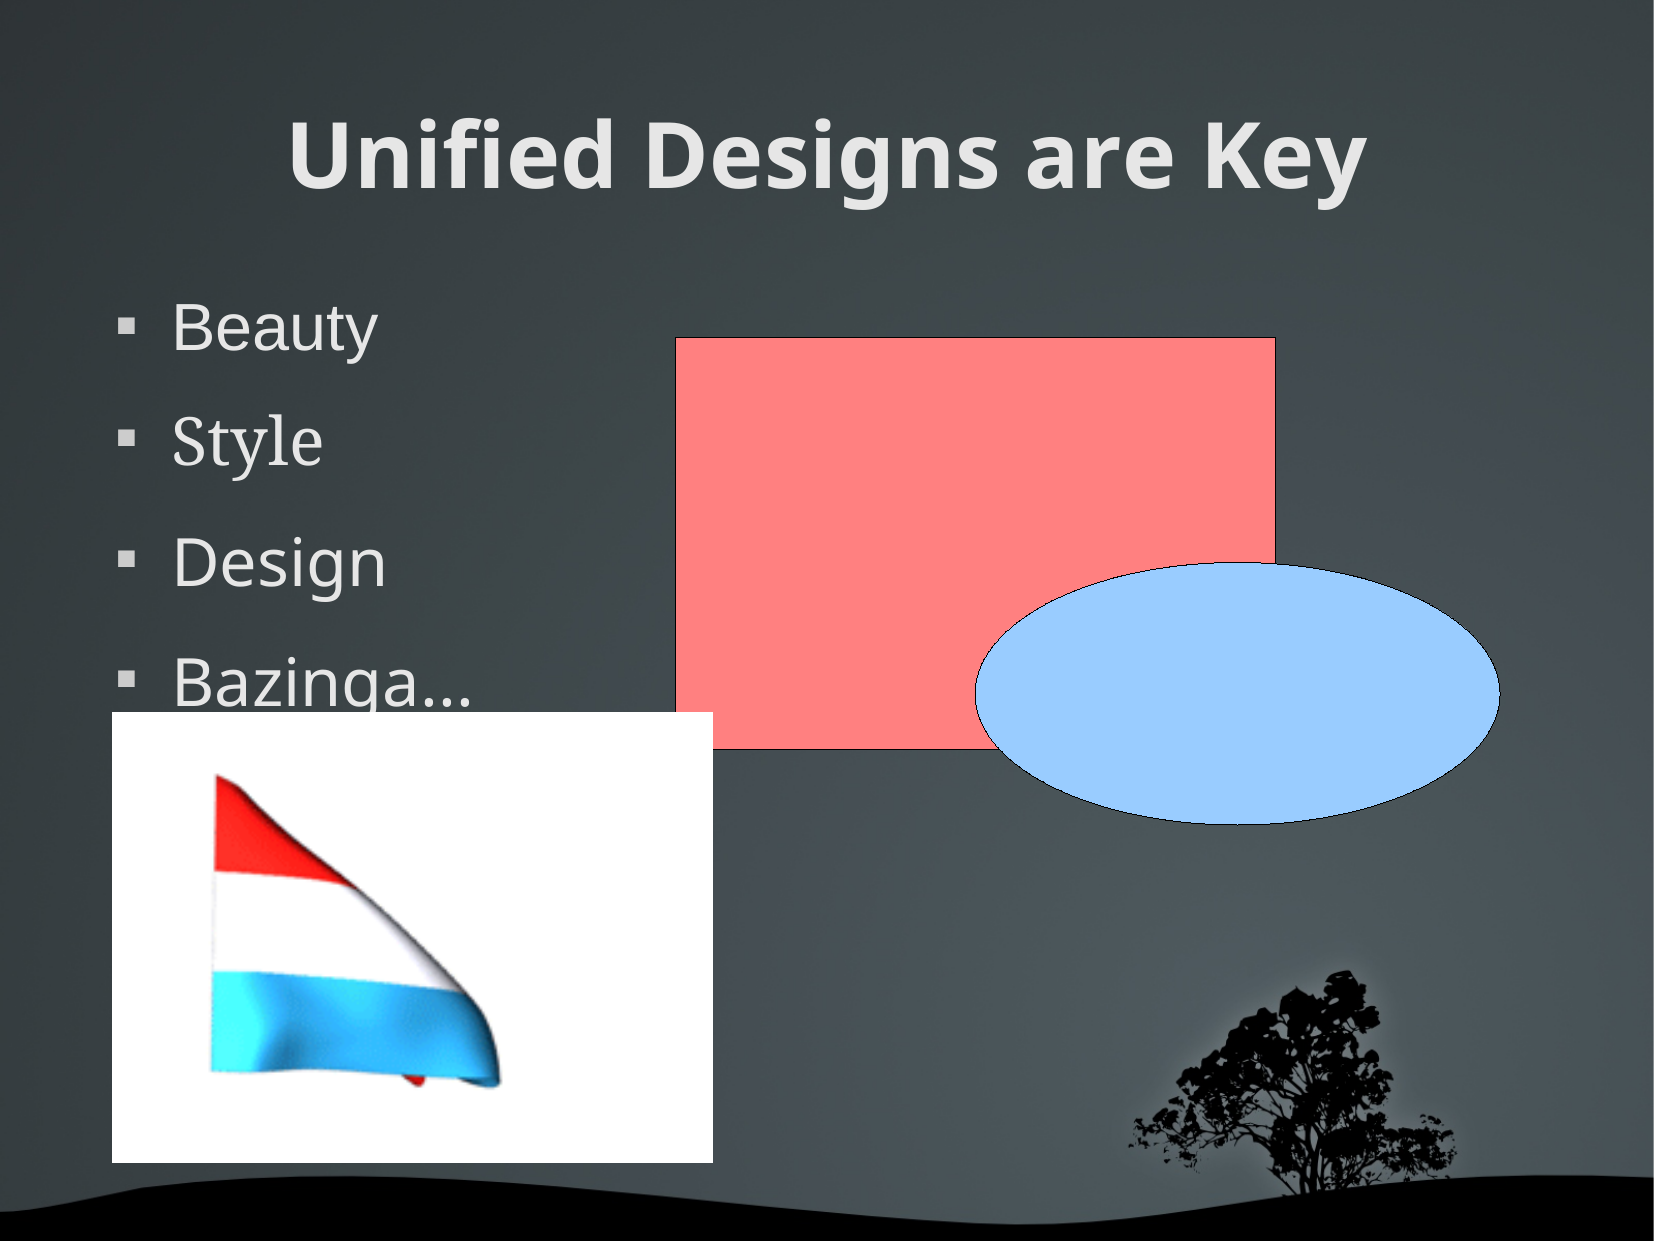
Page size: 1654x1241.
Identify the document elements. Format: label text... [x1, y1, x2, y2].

list Beauty Style Design Bazinga... [82, 290, 1571, 1094]
title Unified Designs are Key [82, 49, 1571, 257]
picture [0, 0, 1654, 1241]
text_box [675, 337, 1501, 826]
